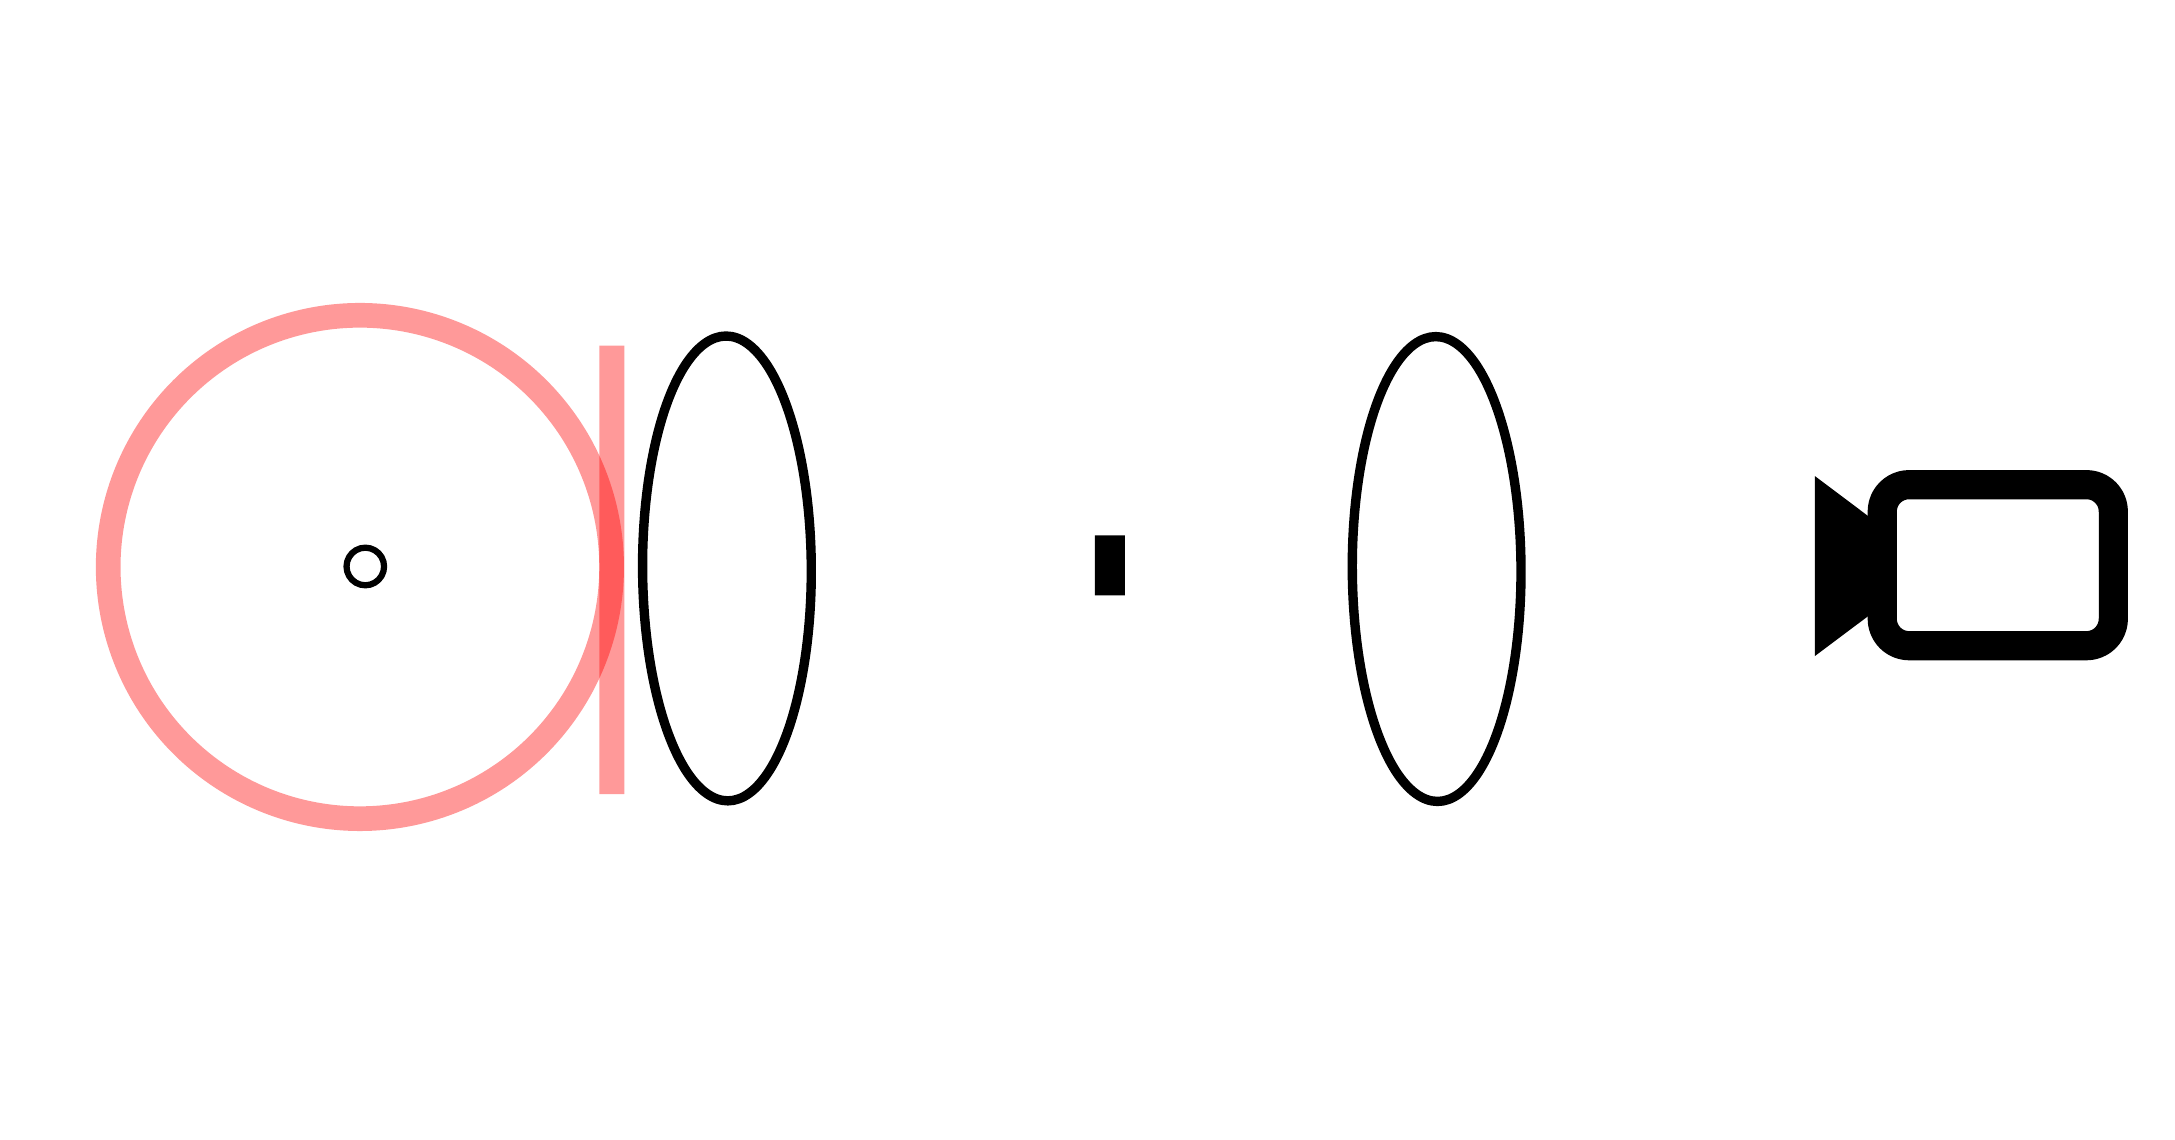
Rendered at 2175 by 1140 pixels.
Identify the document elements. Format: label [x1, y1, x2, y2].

text_box [642, 336, 812, 801]
text_box [95, 302, 624, 832]
text_box [1814, 476, 1875, 657]
text_box [1882, 484, 2114, 646]
text_box [1094, 535, 1125, 596]
text_box [1352, 336, 1522, 802]
